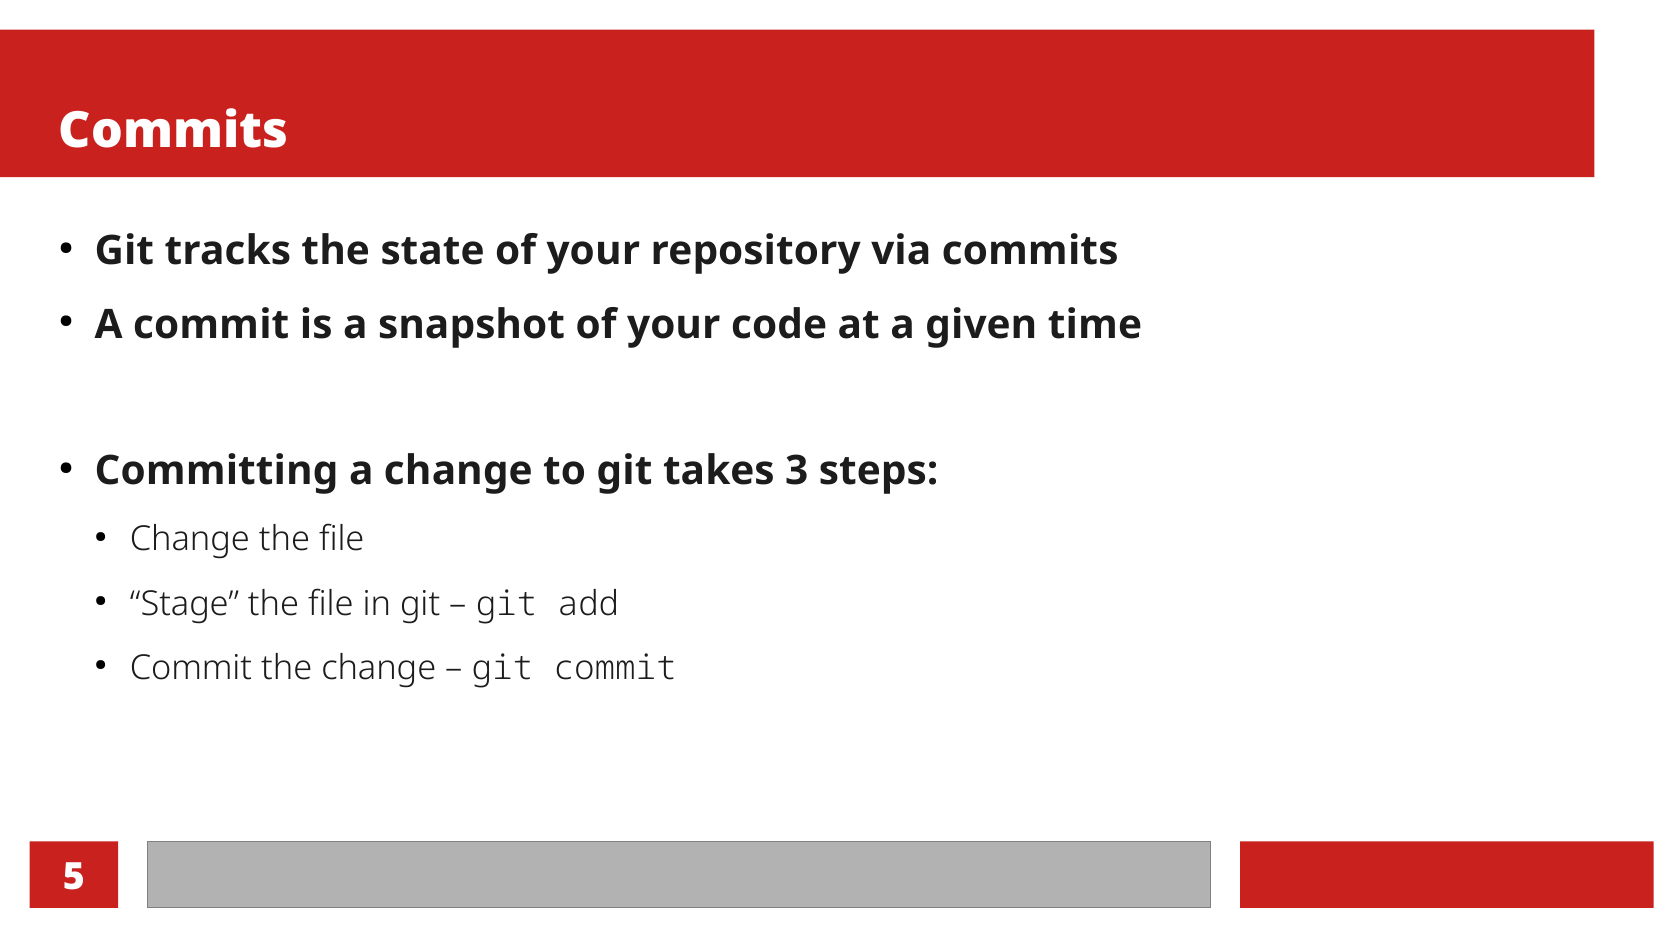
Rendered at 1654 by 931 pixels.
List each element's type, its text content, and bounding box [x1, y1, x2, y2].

list Git tracks the state of your repository via commits A commit is a snapshot of your code at a given time Committing a change to git takes 3 steps: Change the file “Stage” the file in git – git add Commit the change – git commit [59, 221, 1565, 798]
title Commits [59, 44, 1595, 163]
